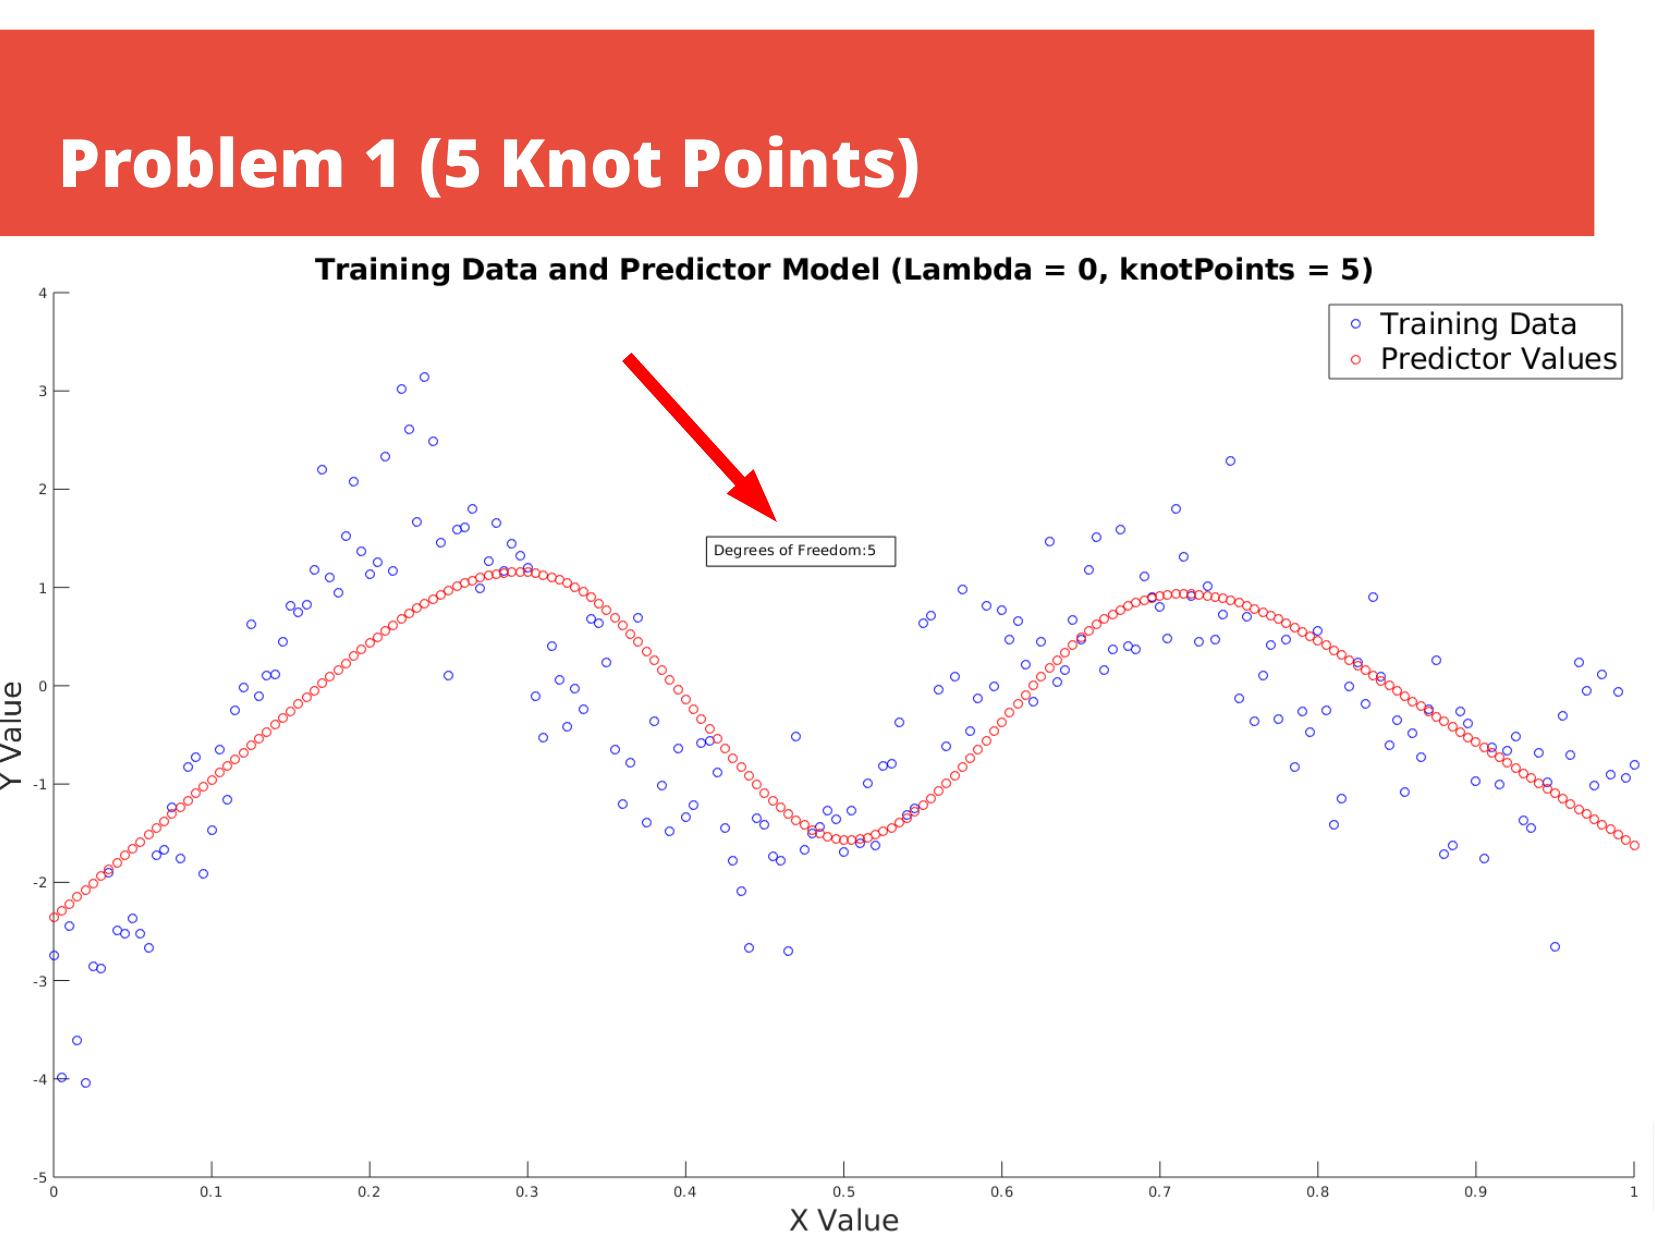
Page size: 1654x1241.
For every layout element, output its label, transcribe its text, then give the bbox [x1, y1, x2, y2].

title Problem 1 (5 Knot Points) [59, 59, 1595, 207]
picture [0, 240, 1654, 1237]
